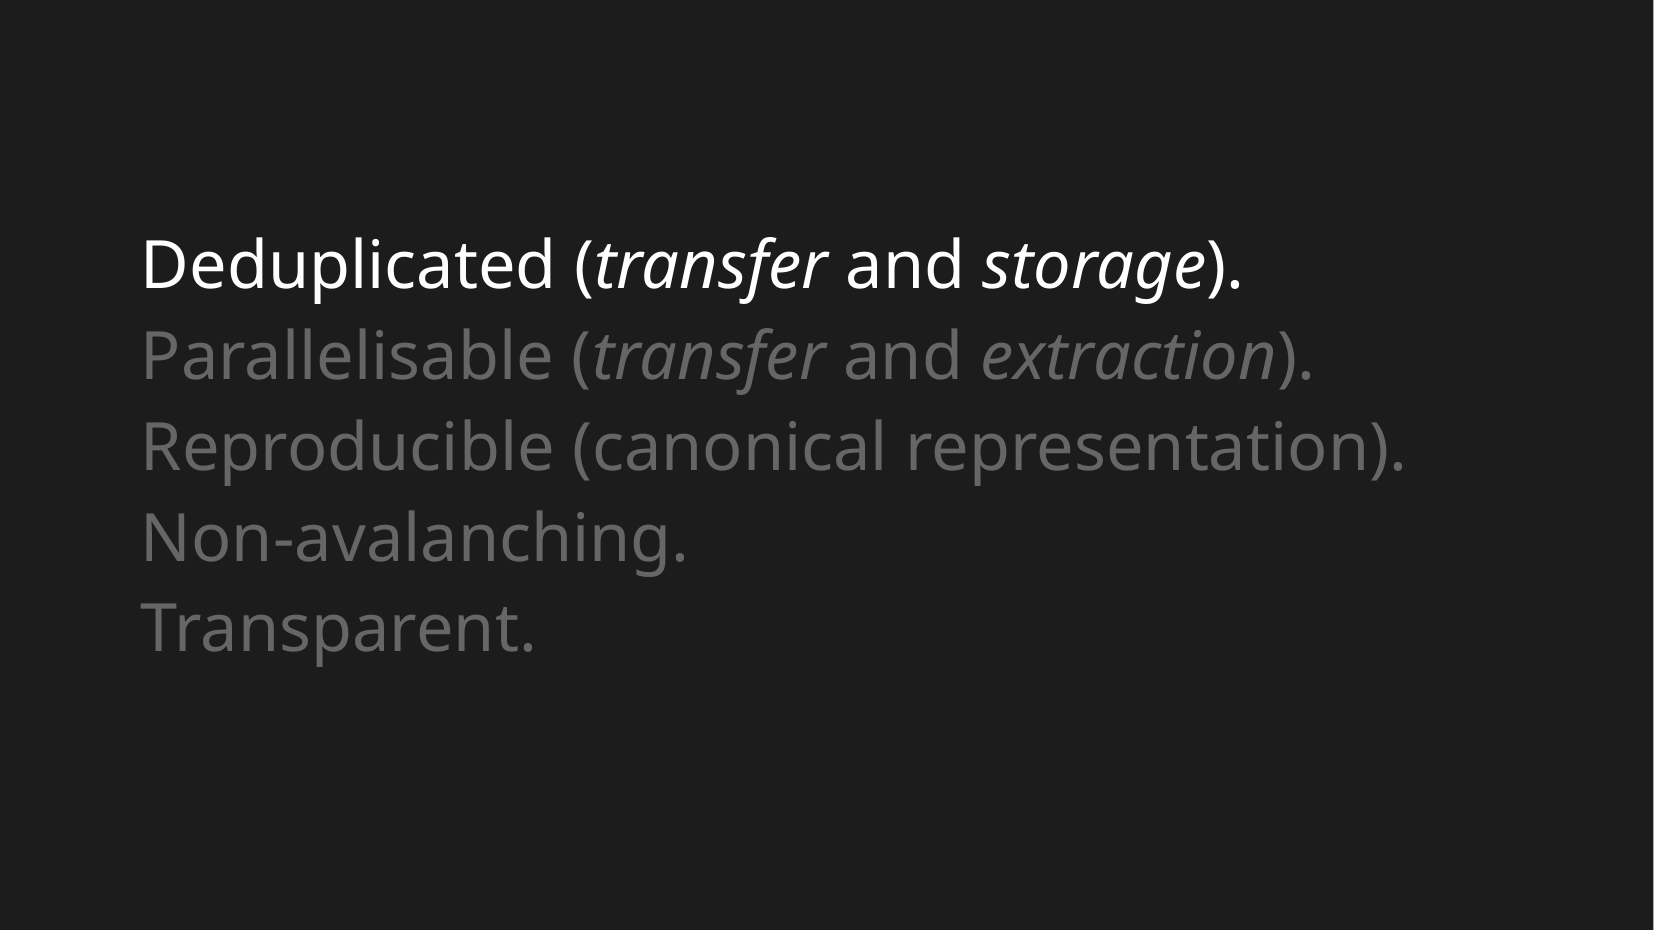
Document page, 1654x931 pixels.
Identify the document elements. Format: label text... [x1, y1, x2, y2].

subtitle Deduplicated (transfer and storage). Parallelisable (transfer and extraction). Reproducible (canonical representation). Non-avalanching. Transparent. [82, 84, 1571, 805]
